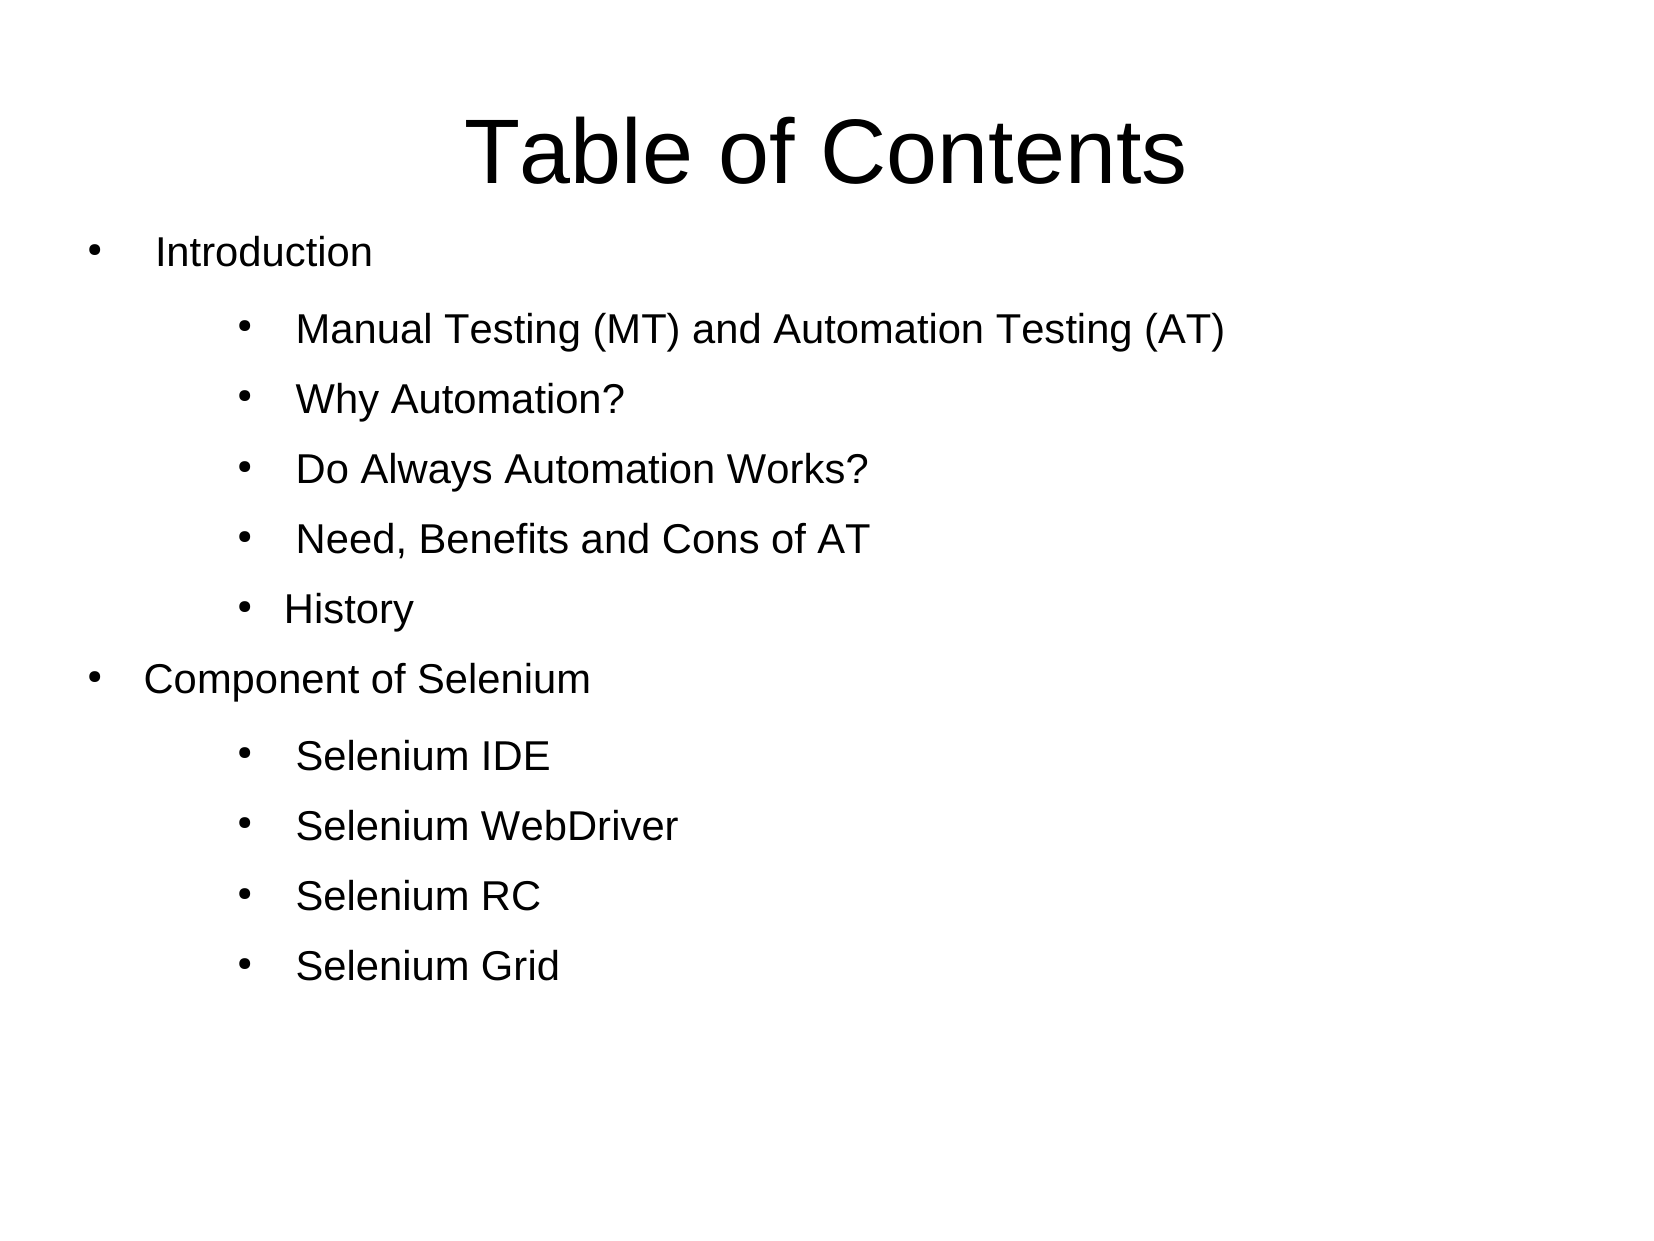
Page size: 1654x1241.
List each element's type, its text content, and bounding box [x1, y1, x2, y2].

title Table of Contents [82, 49, 1571, 257]
list Introduction Manual Testing (MT) and Automation Testing (AT) Why Automation? Do Always Automation Works? Need, Benefits and Cons of AT History Component of Selenium Selenium IDE Selenium WebDriver Selenium RC Selenium Grid [87, 225, 1576, 1207]
